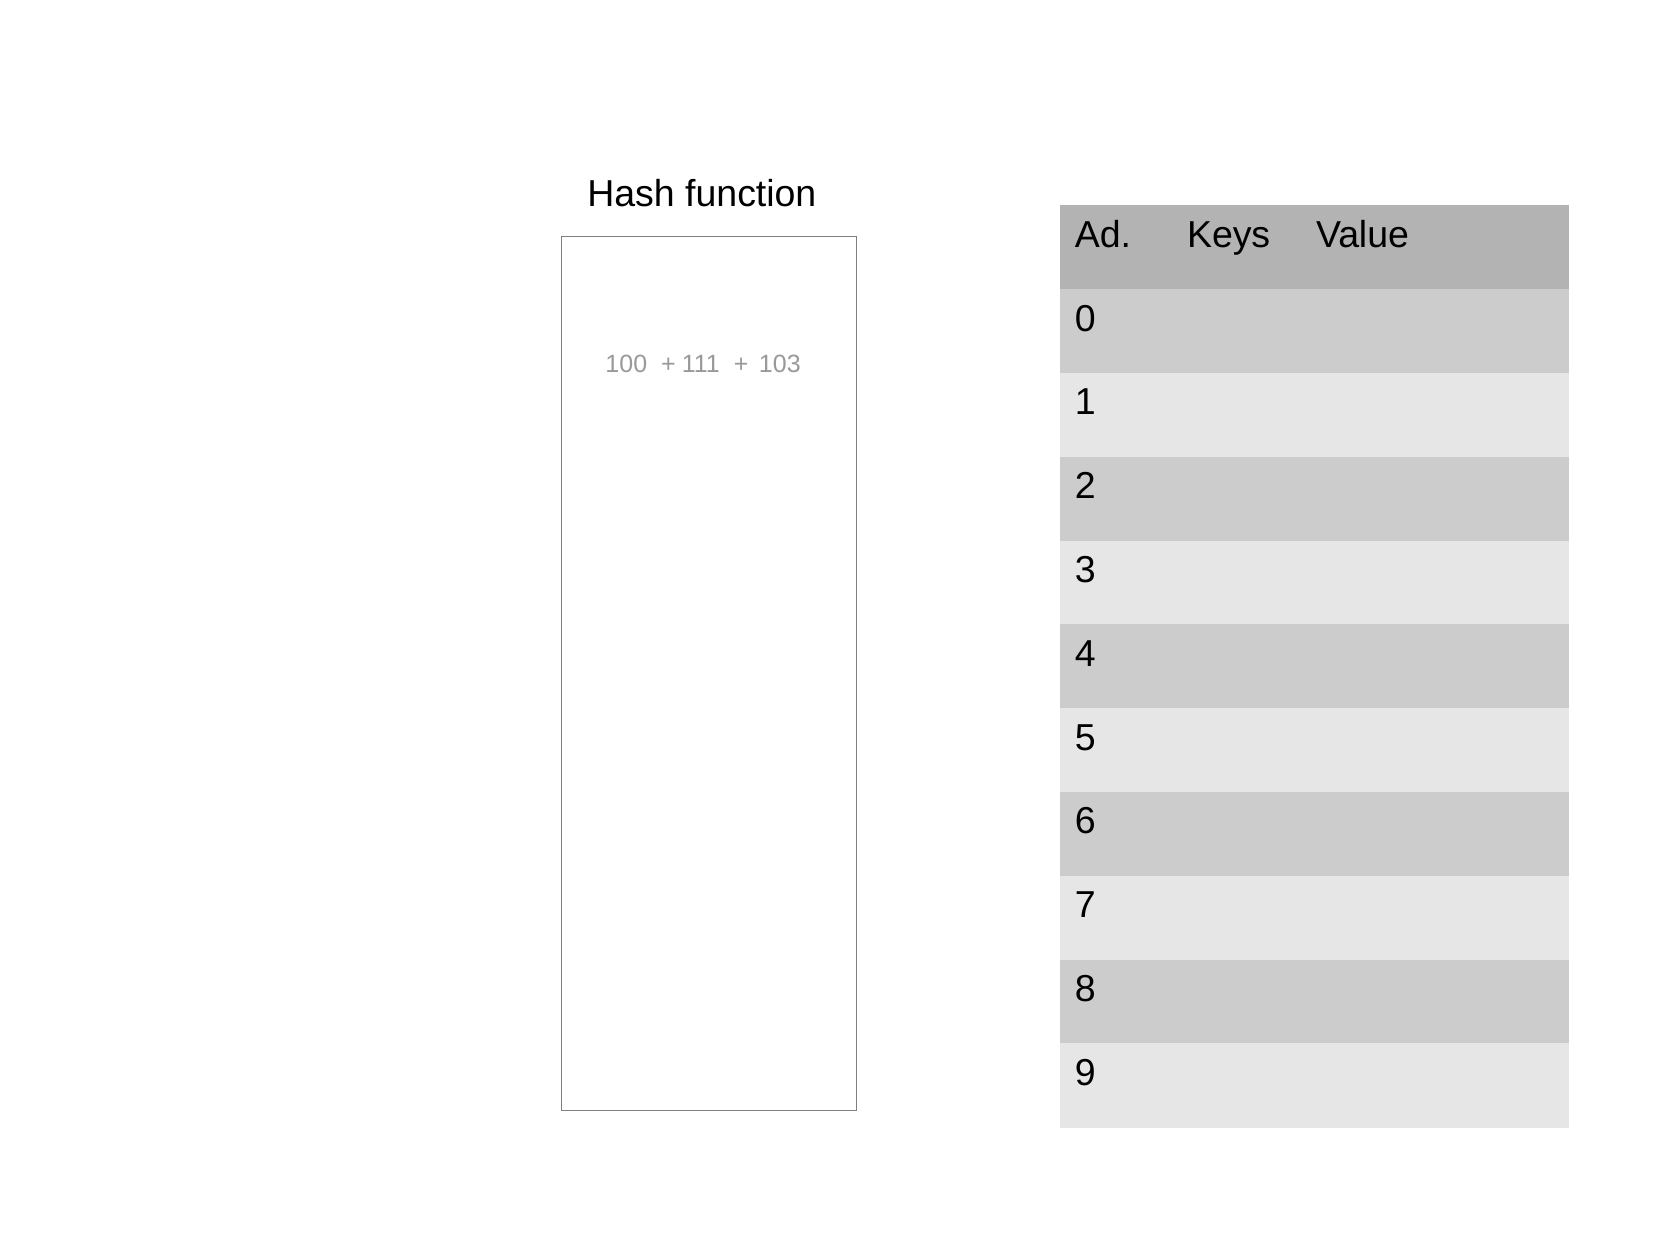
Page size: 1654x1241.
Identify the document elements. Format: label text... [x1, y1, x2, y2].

table_cell 6 [1060, 792, 1172, 876]
table_cell [1301, 541, 1569, 624]
table_cell 0 [1060, 289, 1172, 373]
table_cell 1 [1060, 373, 1172, 457]
table_cell [1301, 792, 1569, 876]
text_box 103 [744, 342, 834, 386]
table_header Keys [1172, 205, 1301, 289]
table_cell [1172, 289, 1301, 373]
table_cell 8 [1060, 960, 1172, 1043]
table_cell 9 [1060, 1043, 1172, 1128]
text_box 111 + [667, 342, 744, 386]
table_cell [1301, 960, 1569, 1043]
table_cell [1301, 373, 1569, 457]
table_cell 4 [1060, 624, 1172, 708]
text_box 100 + [590, 342, 667, 386]
table_cell [1172, 708, 1301, 792]
table_cell [1301, 1043, 1569, 1128]
table_cell [1172, 1043, 1301, 1128]
table_cell [1172, 960, 1301, 1043]
table_cell [1301, 708, 1569, 792]
table_cell [1172, 792, 1301, 876]
table_cell [1172, 541, 1301, 624]
table_header Value [1301, 205, 1569, 289]
table_cell 5 [1060, 708, 1172, 792]
table_cell [1301, 624, 1569, 708]
table_cell [1172, 457, 1301, 541]
table_cell [1172, 876, 1301, 960]
table_cell [1301, 876, 1569, 960]
table_cell [1172, 373, 1301, 457]
table_header Ad. [1060, 205, 1172, 289]
table_cell [1172, 624, 1301, 708]
text_box [561, 236, 857, 1111]
table_cell [1301, 457, 1569, 541]
table_cell 3 [1060, 541, 1172, 624]
table_cell [1301, 289, 1569, 373]
text_box Hash function [572, 165, 845, 223]
table_cell 7 [1060, 876, 1172, 960]
table_cell 2 [1060, 457, 1172, 541]
